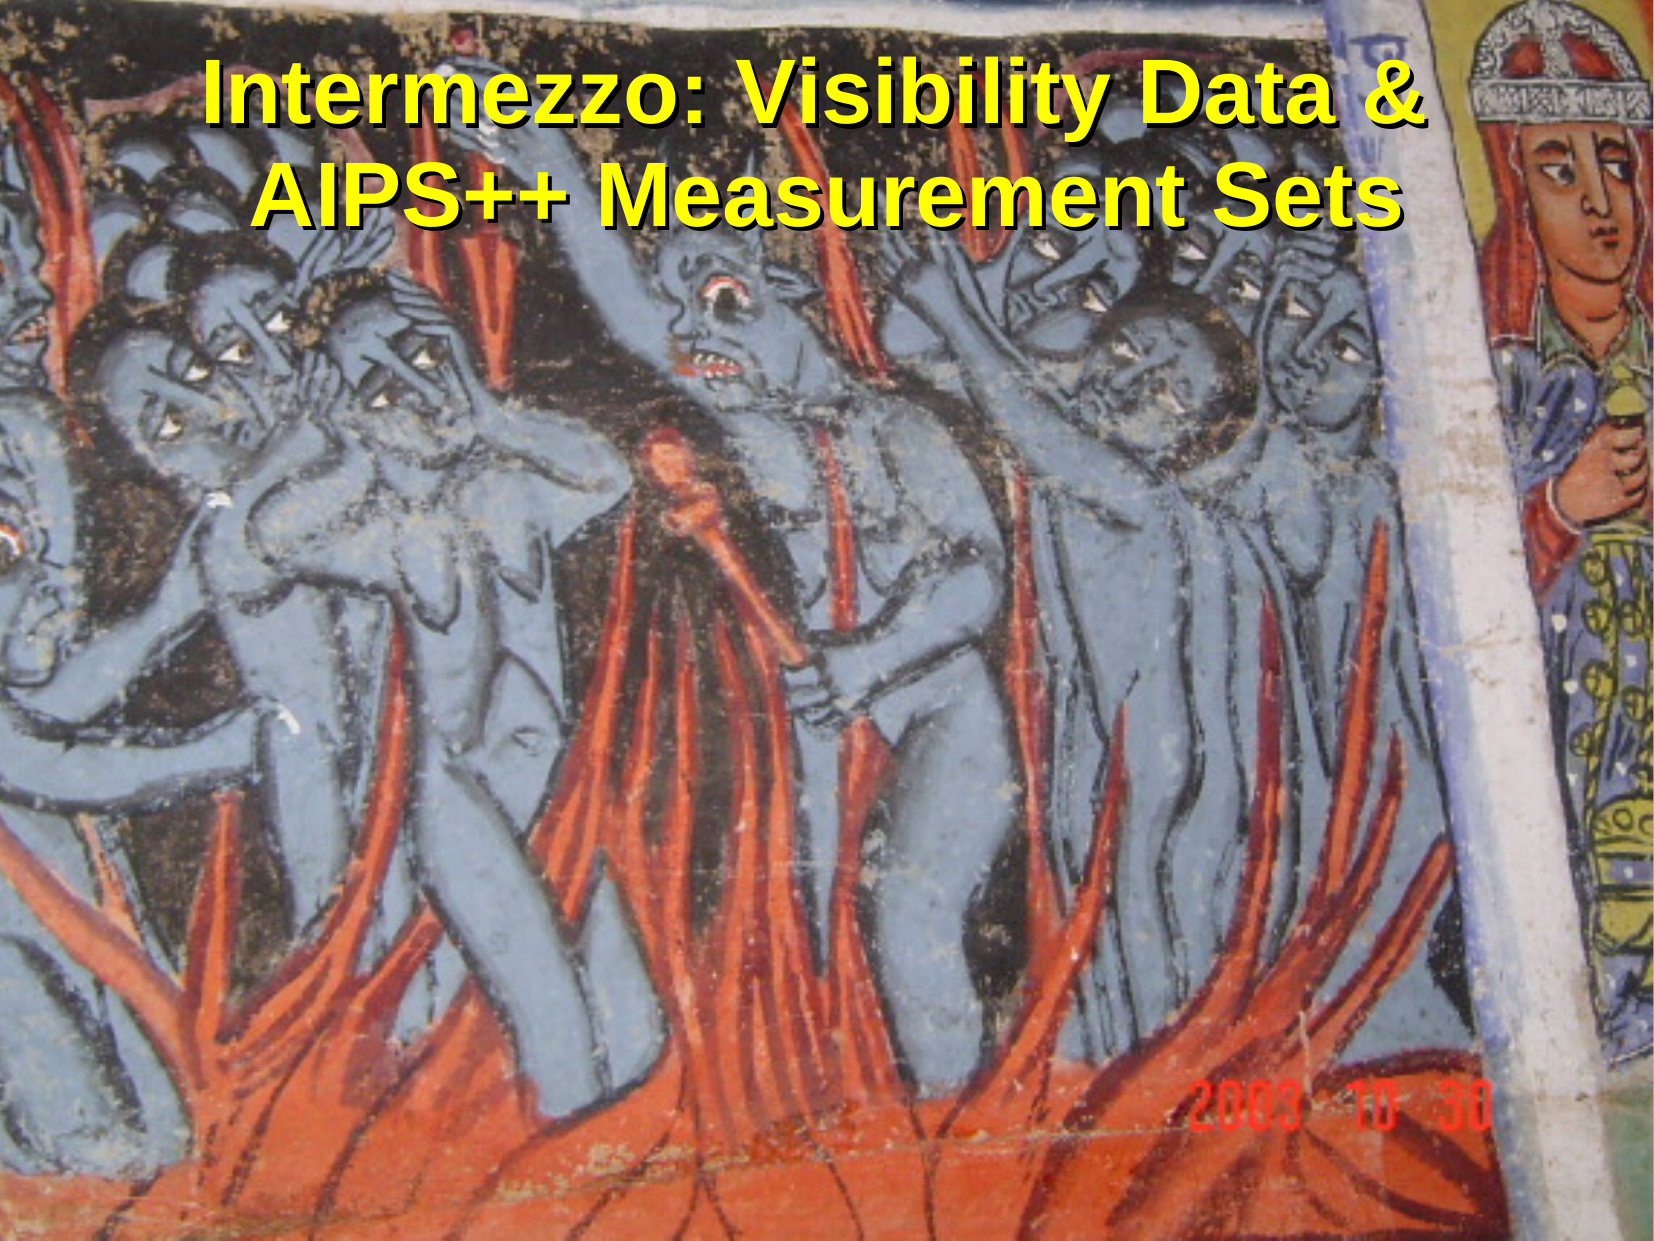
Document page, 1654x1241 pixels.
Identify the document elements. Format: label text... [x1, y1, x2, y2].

picture [0, 0, 1654, 1241]
title Intermezzo: Visibility Data & AIPS++ Measurement Sets [121, 34, 1534, 356]
